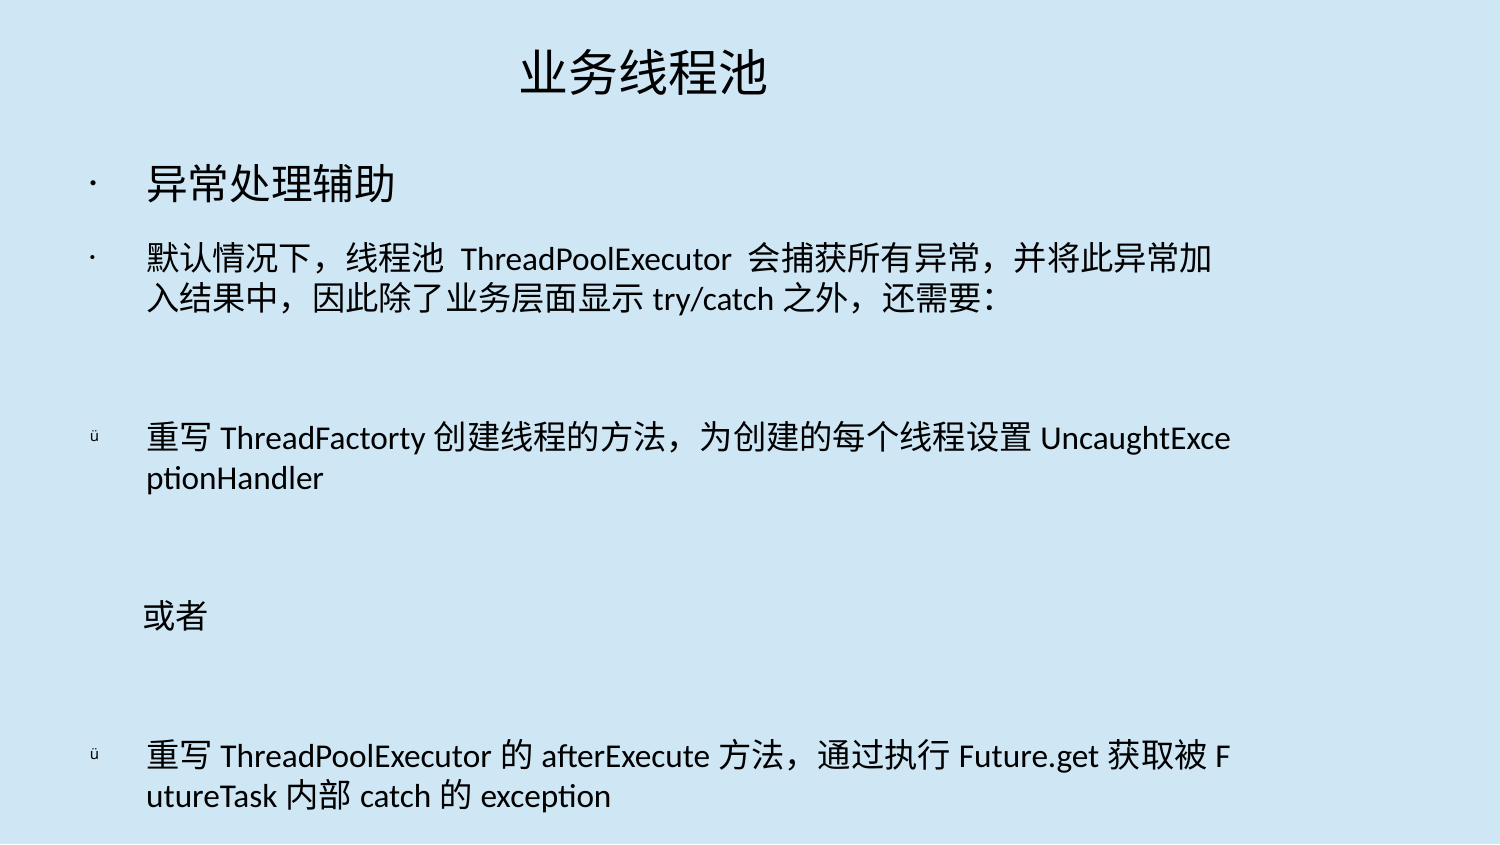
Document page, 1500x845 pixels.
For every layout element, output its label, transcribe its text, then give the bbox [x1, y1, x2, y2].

list 异常处理辅助 默认情况下，线程池 ThreadPoolExecutor 会捕获所有异常，并将此异常加入结果中，因此除了业务层面显示try/catch之外，还需要： 重写ThreadFactorty创建线程的方法，为创建的每个线程设置UncaughtExceptionHandler 或者 重写ThreadPoolExecutor的afterExecute方法，通过执行Future.get获取被FutureTask内部catch的exception [75, 150, 1258, 730]
title 业务线程池 [135, 33, 1152, 103]
